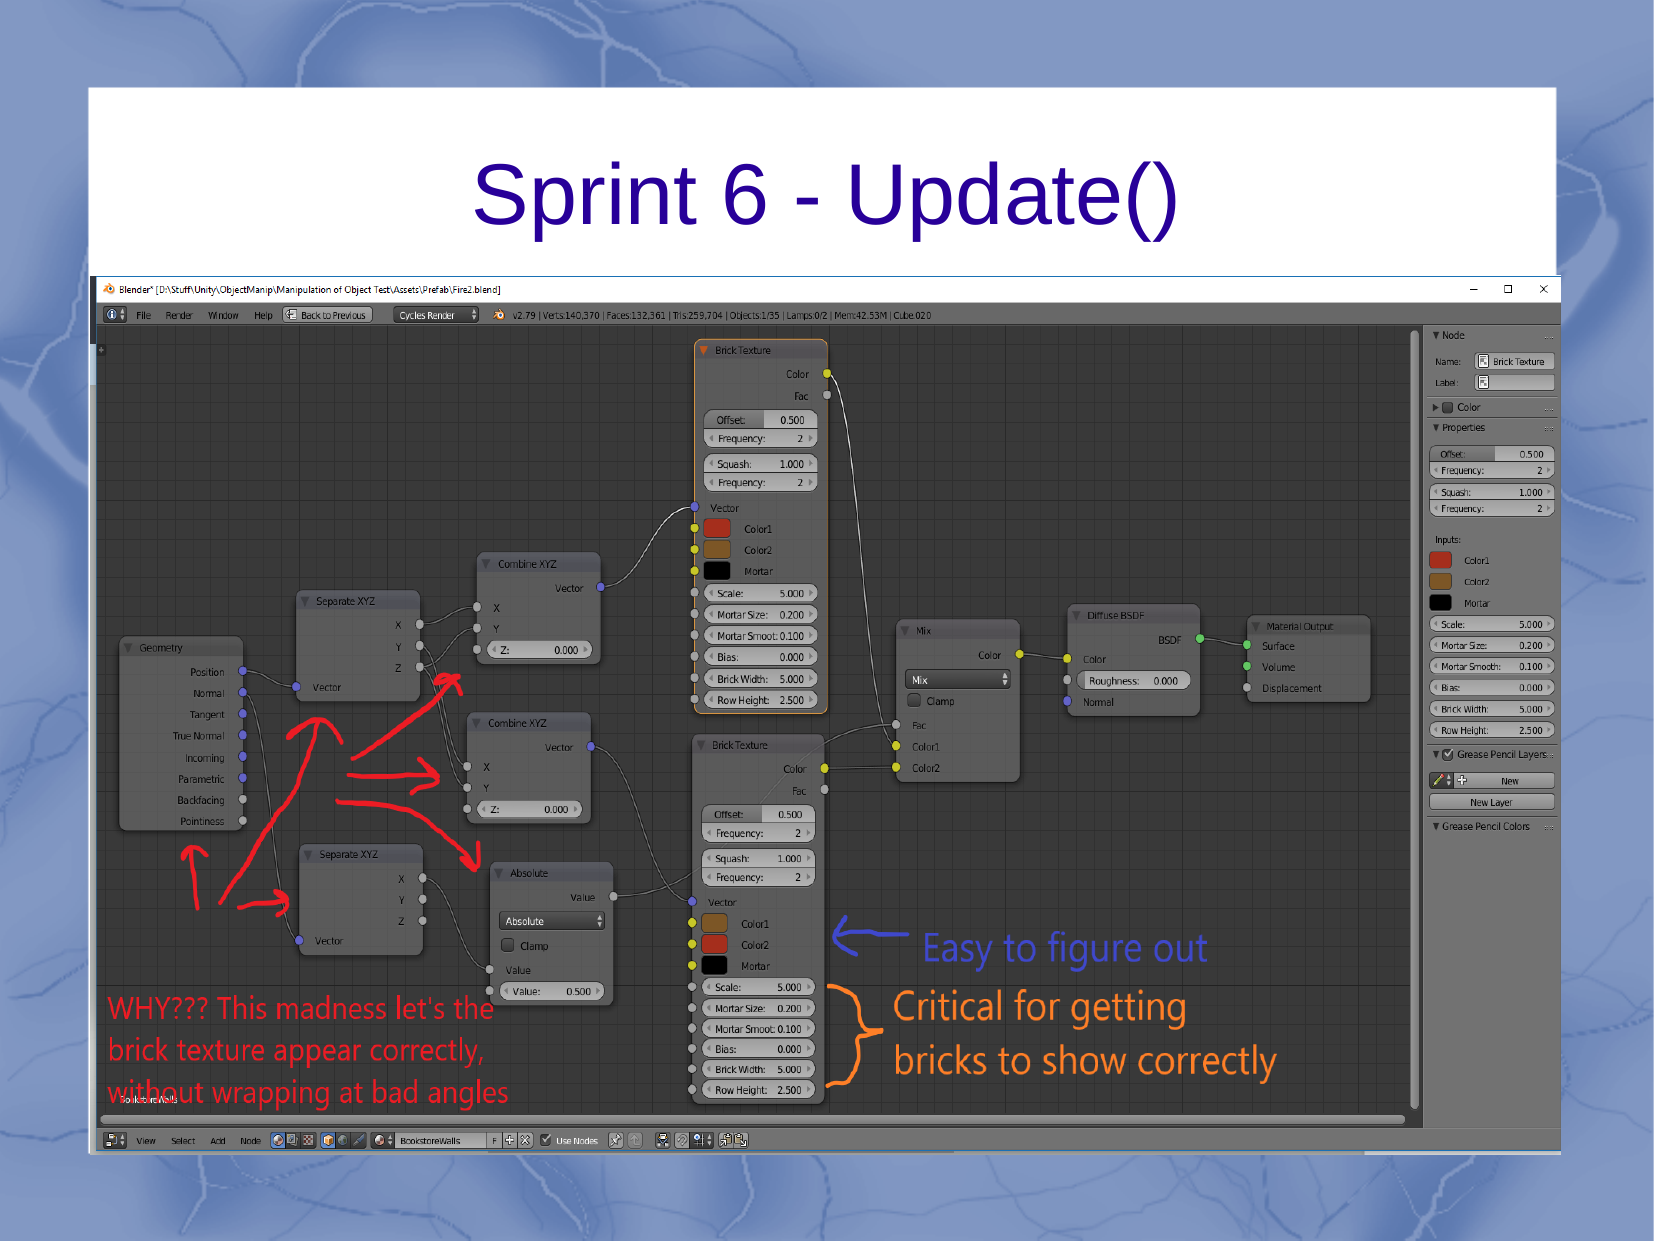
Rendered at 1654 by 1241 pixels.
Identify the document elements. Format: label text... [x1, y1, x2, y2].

title Sprint 6 - Update() [118, 90, 1536, 275]
picture [0, 0, 1654, 1241]
